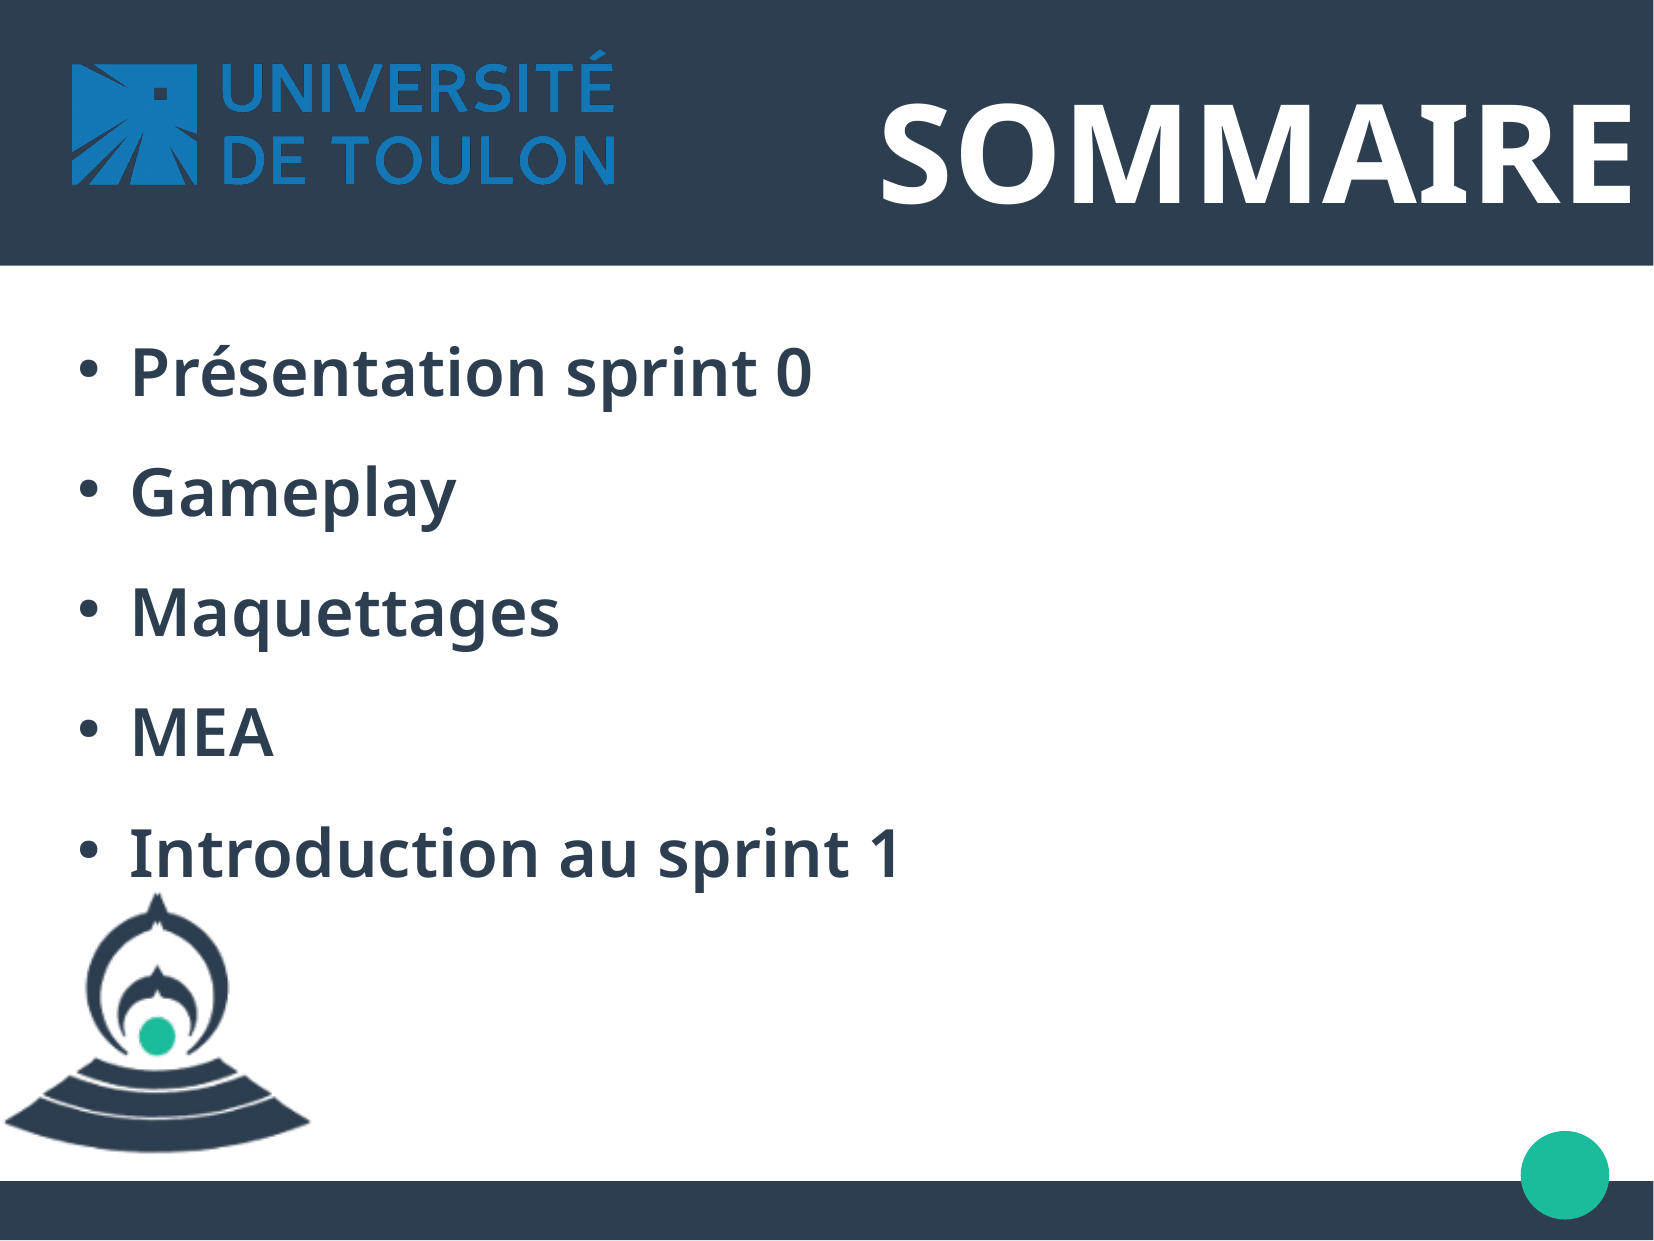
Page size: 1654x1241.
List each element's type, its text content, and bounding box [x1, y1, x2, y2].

picture [2, 884, 316, 1160]
text_box SOMMAIRE [863, 49, 1654, 252]
picture [72, 49, 614, 185]
list Présentation sprint 0 Gameplay Maquettages MEA Introduction au sprint 1 [59, 324, 1595, 1152]
